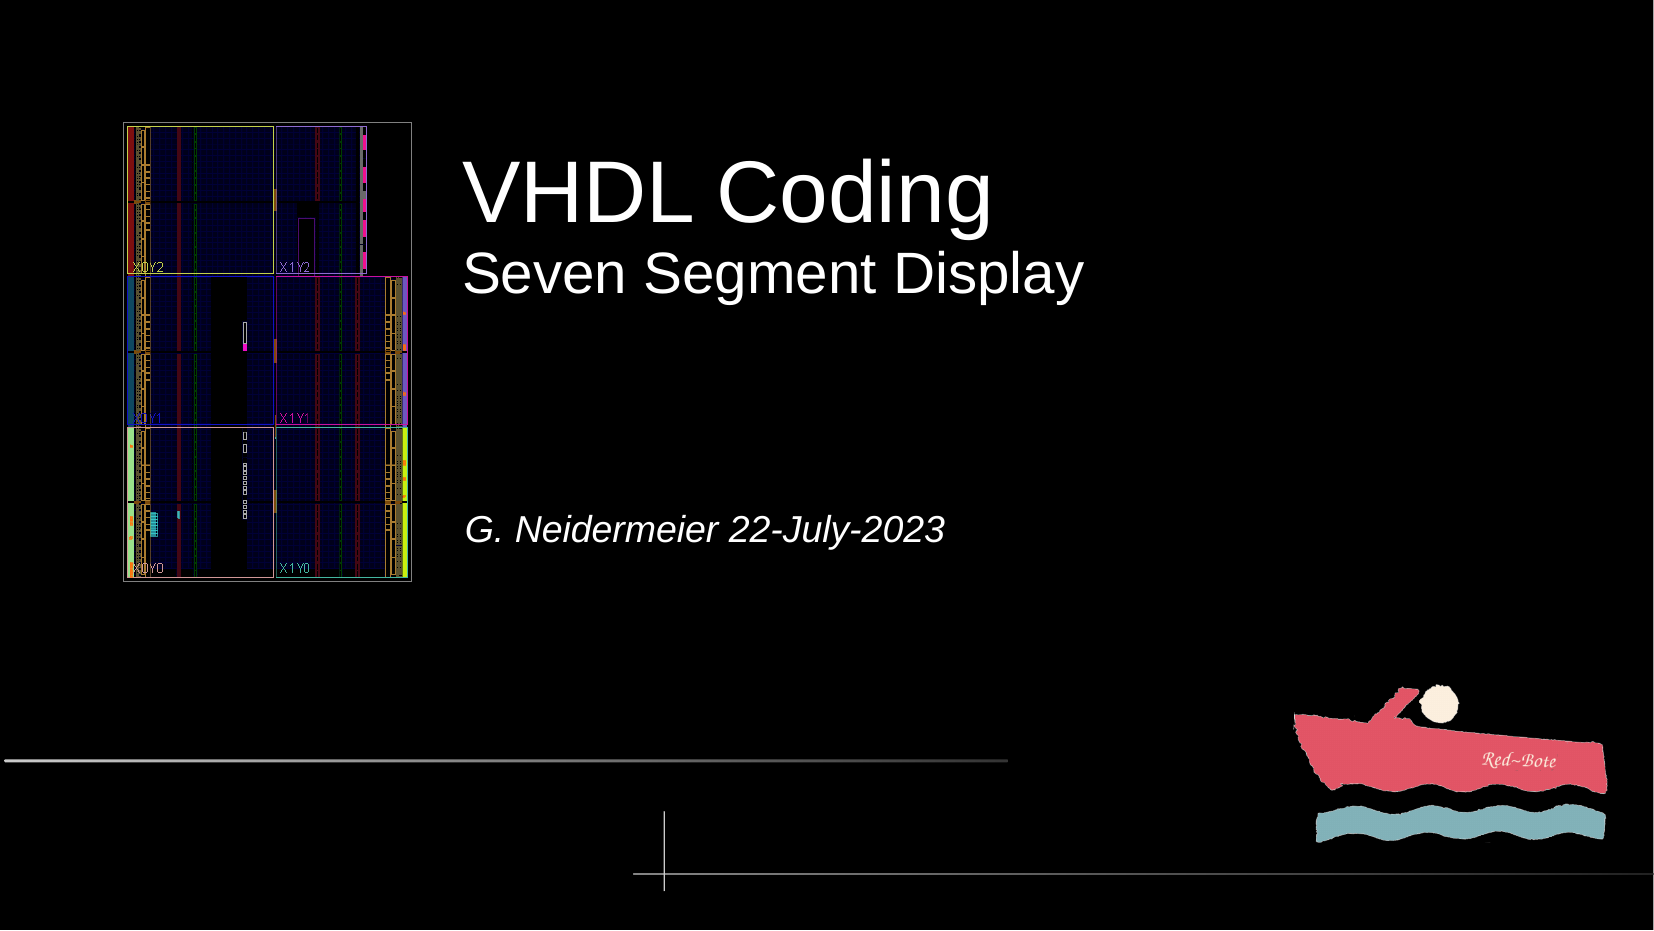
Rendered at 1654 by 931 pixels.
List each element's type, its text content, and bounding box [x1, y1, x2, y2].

picture [87, 112, 434, 593]
title VHDL Coding Seven Segment Display [462, 112, 1576, 338]
picture [1286, 667, 1617, 863]
text_box G. Neidermeier 22-July-2023 [450, 501, 976, 601]
